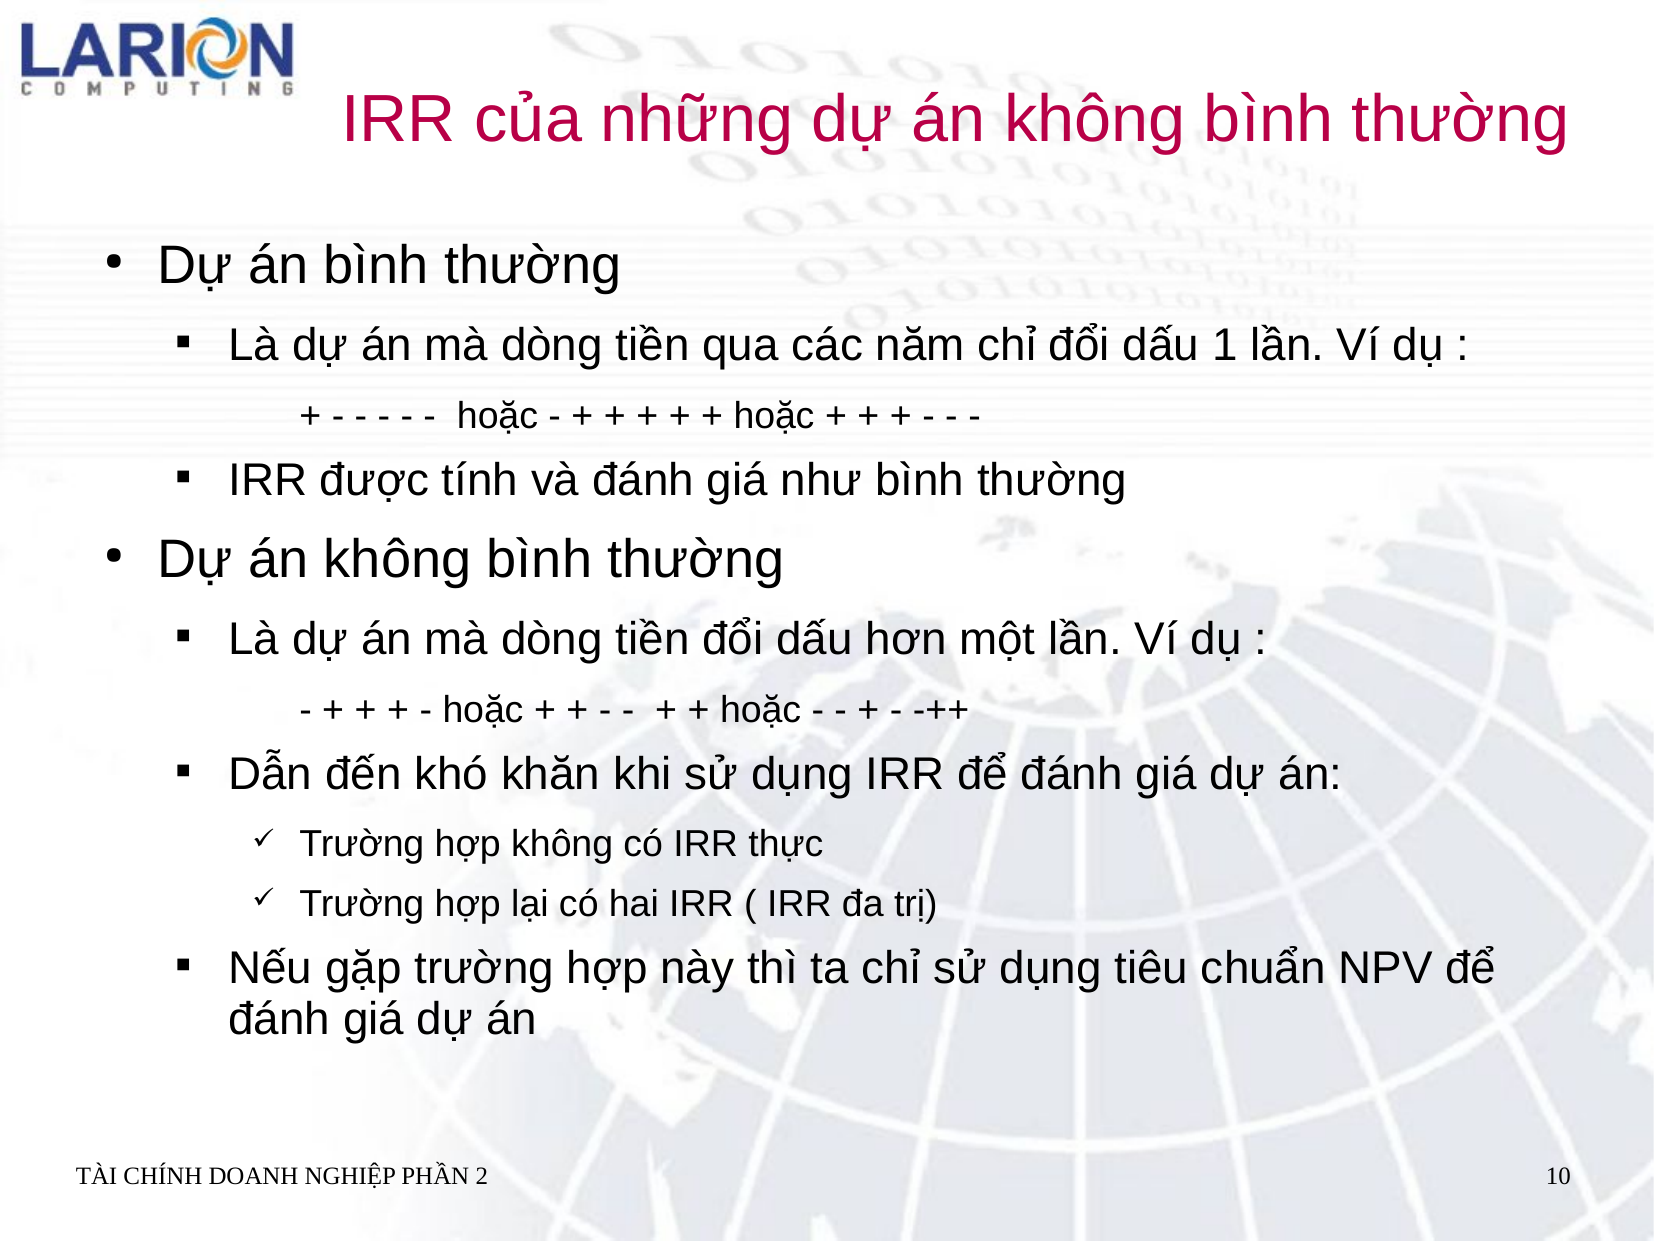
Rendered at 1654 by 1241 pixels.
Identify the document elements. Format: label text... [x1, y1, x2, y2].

picture [0, 0, 1654, 1241]
list Dự án bình thường Là dự án mà dòng tiền qua các năm chỉ đổi dấu 1 lần. Ví dụ : + - - - - - hoặc - + + + + + hoặc + + + - - - IRR được tính và đánh giá như bình thường Dự án không bình thường Là dự án mà dòng tiền đổi dấu hơn một lần. Ví dụ : - + + + - hoặc + + - - + + hoặc - - + - -++ Dẫn đến khó khăn khi sử dụng IRR để đánh giá dự án: Trường hợp không có IRR thực Trường hợp lại có hai IRR ( IRR đa trị) Nếu gặp trường hợp này thì ta chỉ sử dụng tiêu chuẩn NPV để đánh giá dự án [86, 234, 1576, 1044]
title IRR của những dự án không bình thường [300, 49, 1571, 188]
